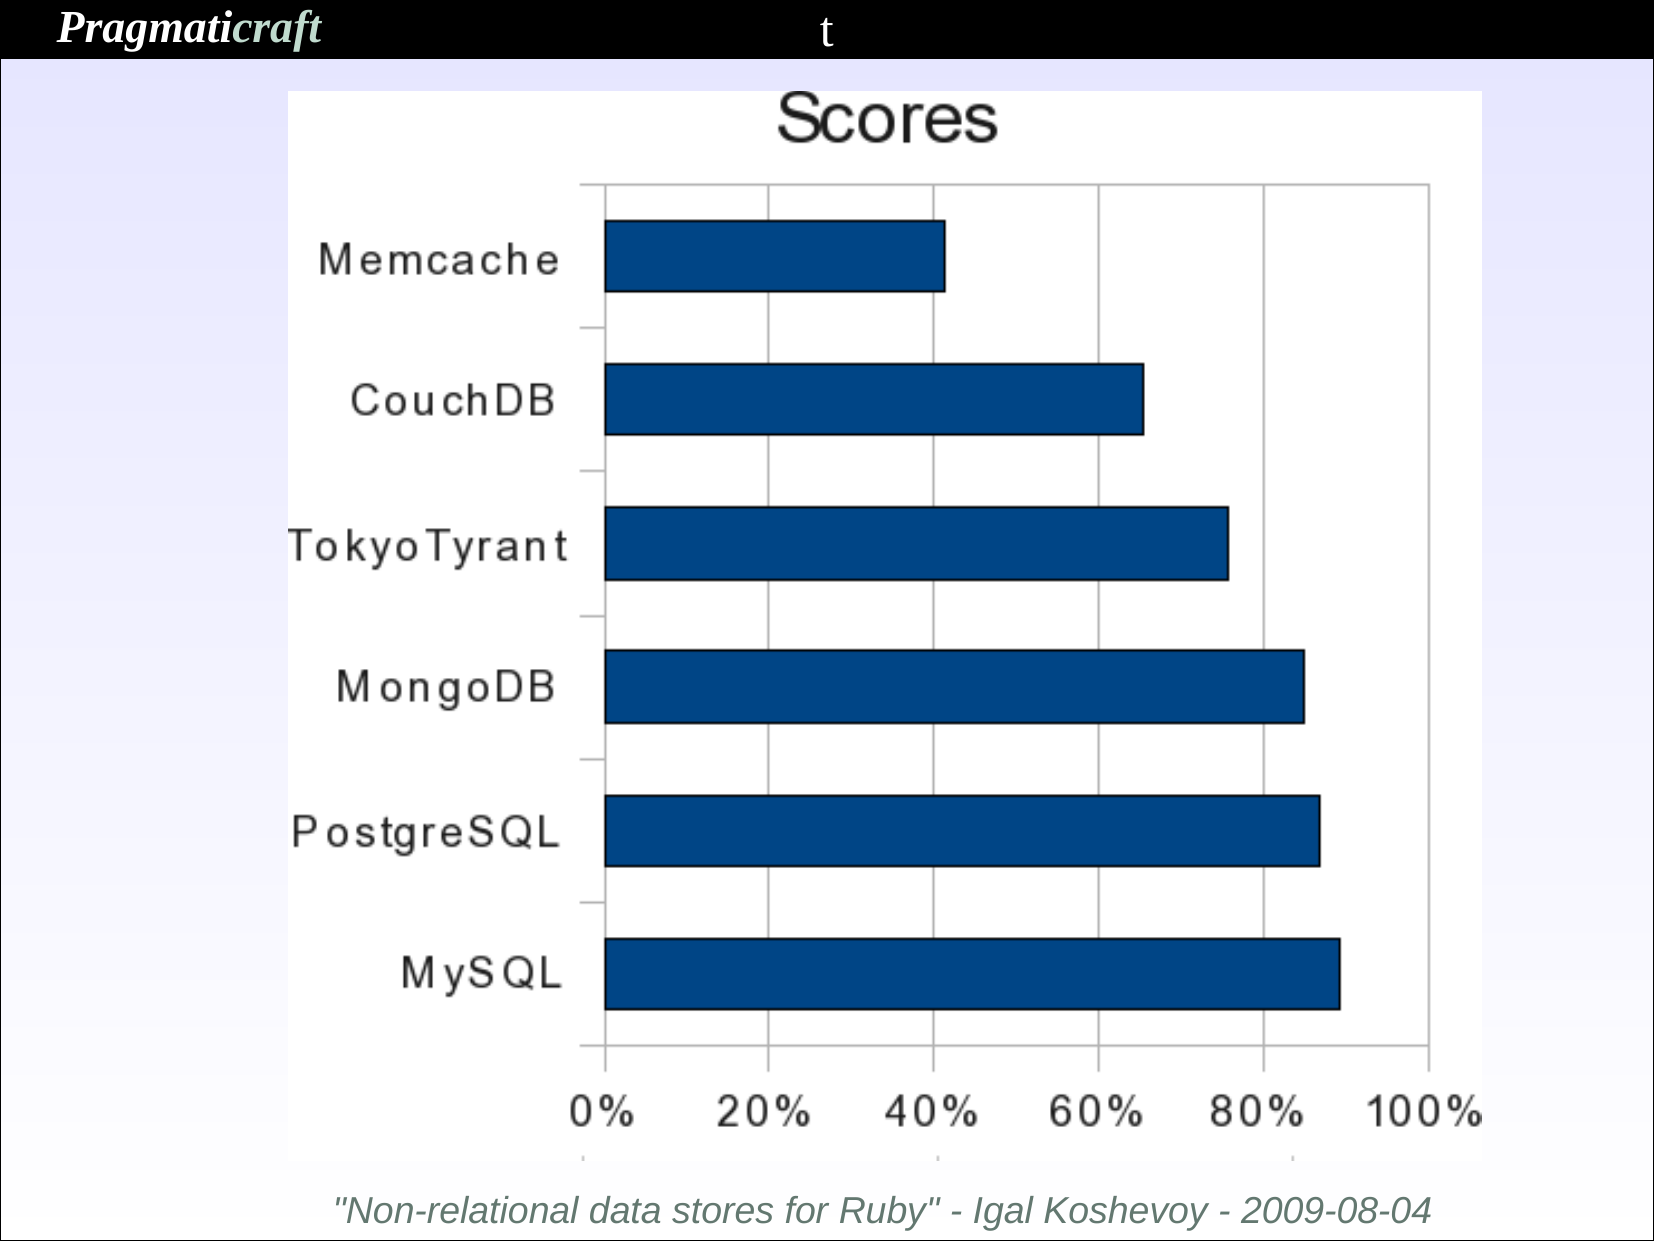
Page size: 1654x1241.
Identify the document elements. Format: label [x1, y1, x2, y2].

picture [288, 91, 1482, 1162]
